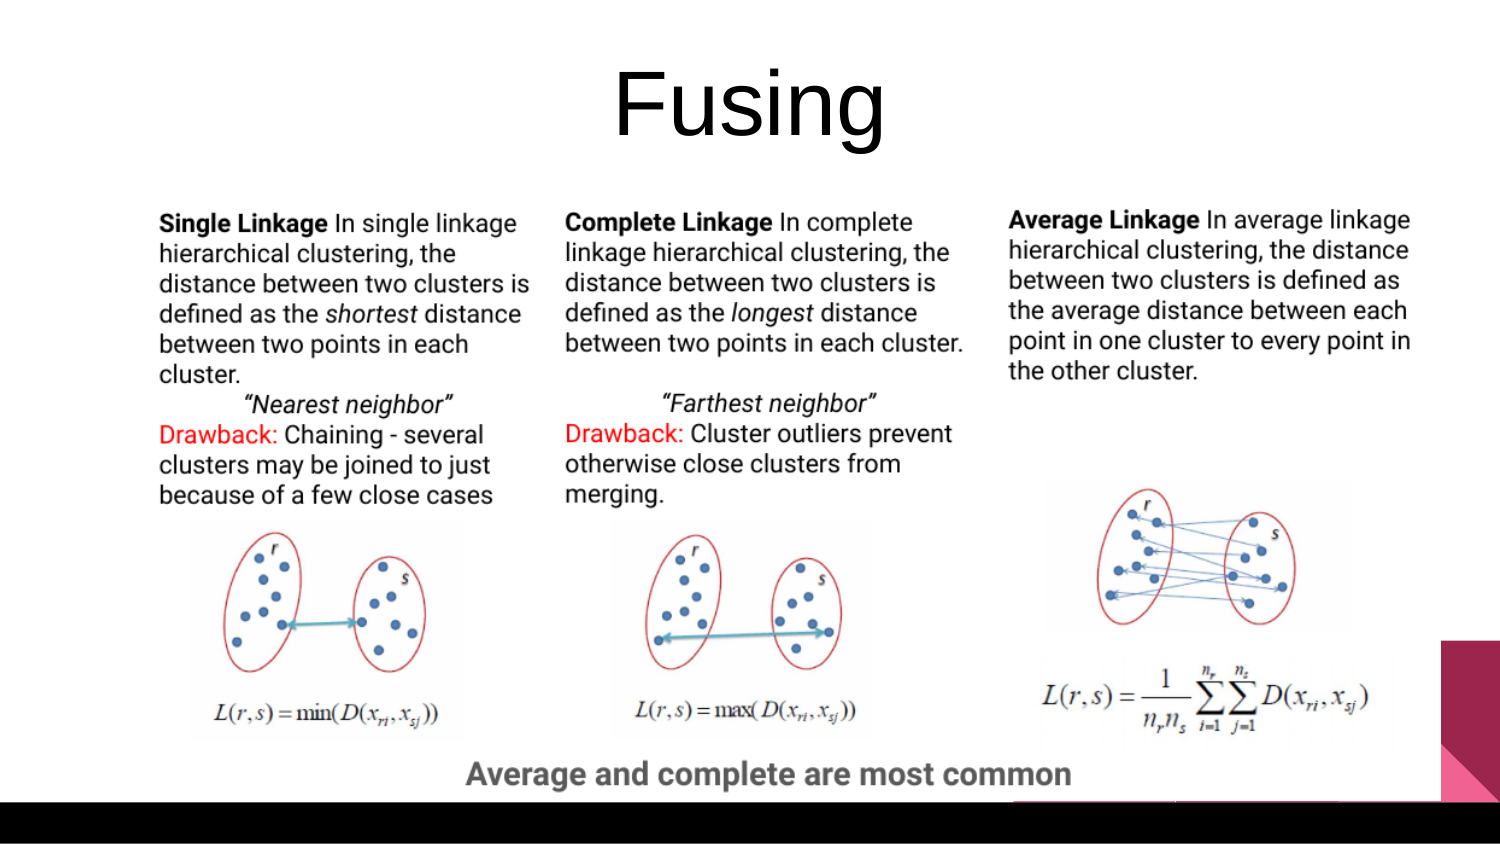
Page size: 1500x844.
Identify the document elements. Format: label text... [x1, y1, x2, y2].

picture [150, 179, 1441, 801]
title Fusing [75, 33, 1425, 175]
